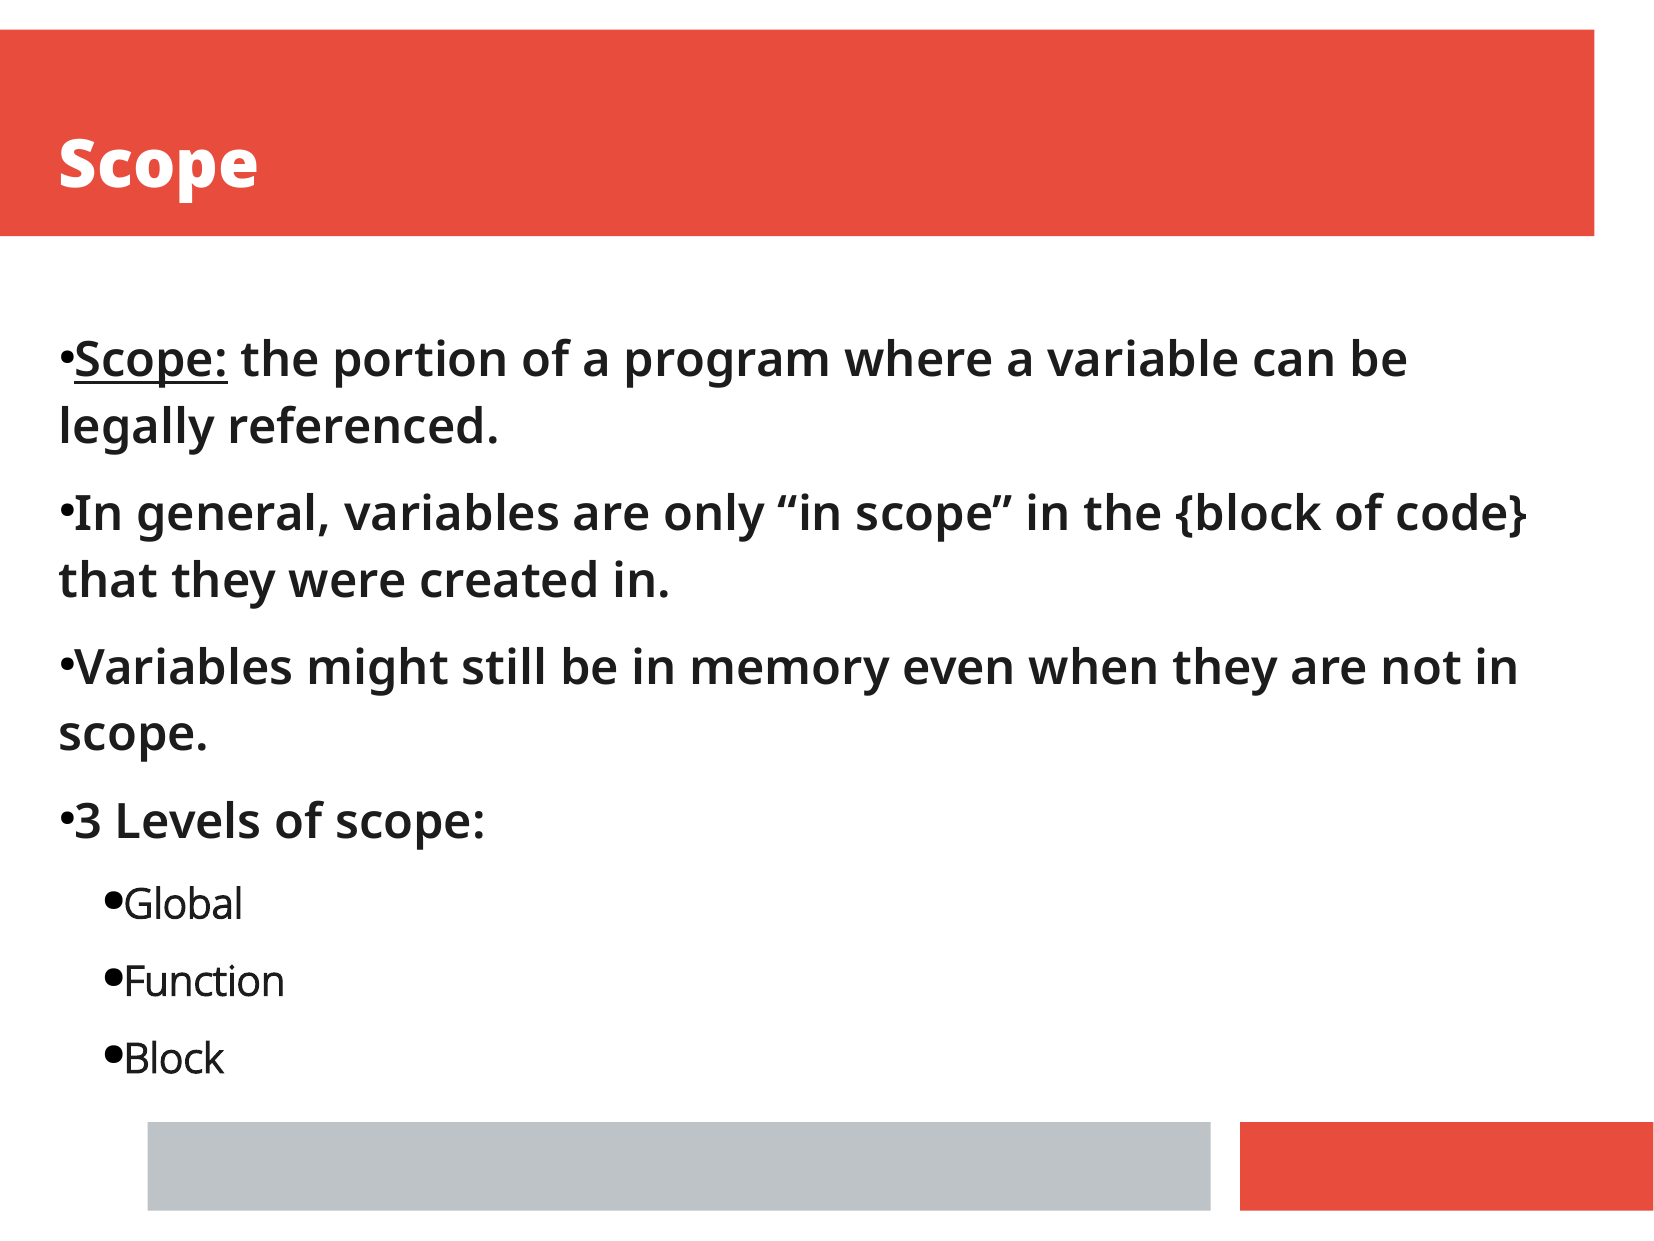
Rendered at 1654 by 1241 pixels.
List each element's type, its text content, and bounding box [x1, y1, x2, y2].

title Scope [59, 59, 1595, 207]
list Scope: the portion of a program where a variable can be legally referenced. In general, variables are only “in scope” in the {block of code} that they were created in. Variables might still be in memory even when they are not in scope. 3 Levels of scope: Global Function Block [59, 324, 1565, 1093]
